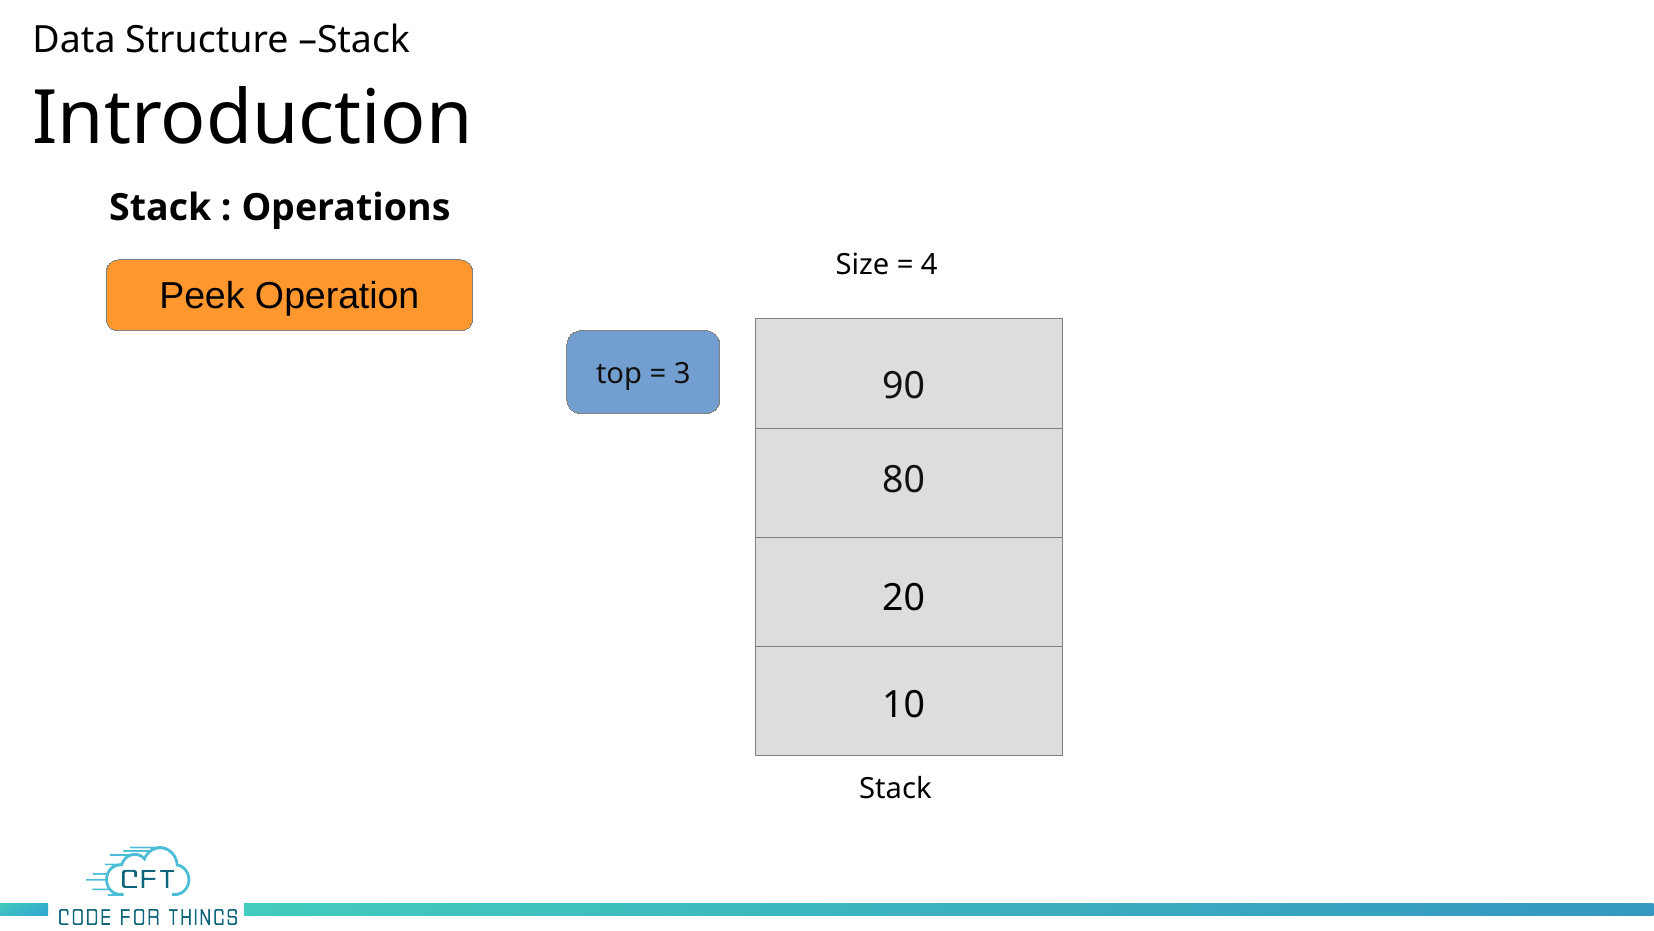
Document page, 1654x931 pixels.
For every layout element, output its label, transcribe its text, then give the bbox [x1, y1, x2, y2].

text_box 80 [826, 437, 981, 520]
title Data Structure –Stack Introduction [32, 12, 1184, 166]
text_box Stack [844, 759, 956, 810]
text_box top = 3 [566, 330, 720, 414]
text_box 10 [826, 661, 981, 745]
text_box Peek Operation [106, 259, 473, 331]
text_box 90 [826, 342, 981, 426]
text_box 20 [826, 555, 981, 638]
text_box Stack : Operations [23, 173, 615, 243]
text_box [755, 318, 1063, 756]
text_box Size = 4 [820, 236, 1009, 286]
picture [59, 846, 237, 925]
